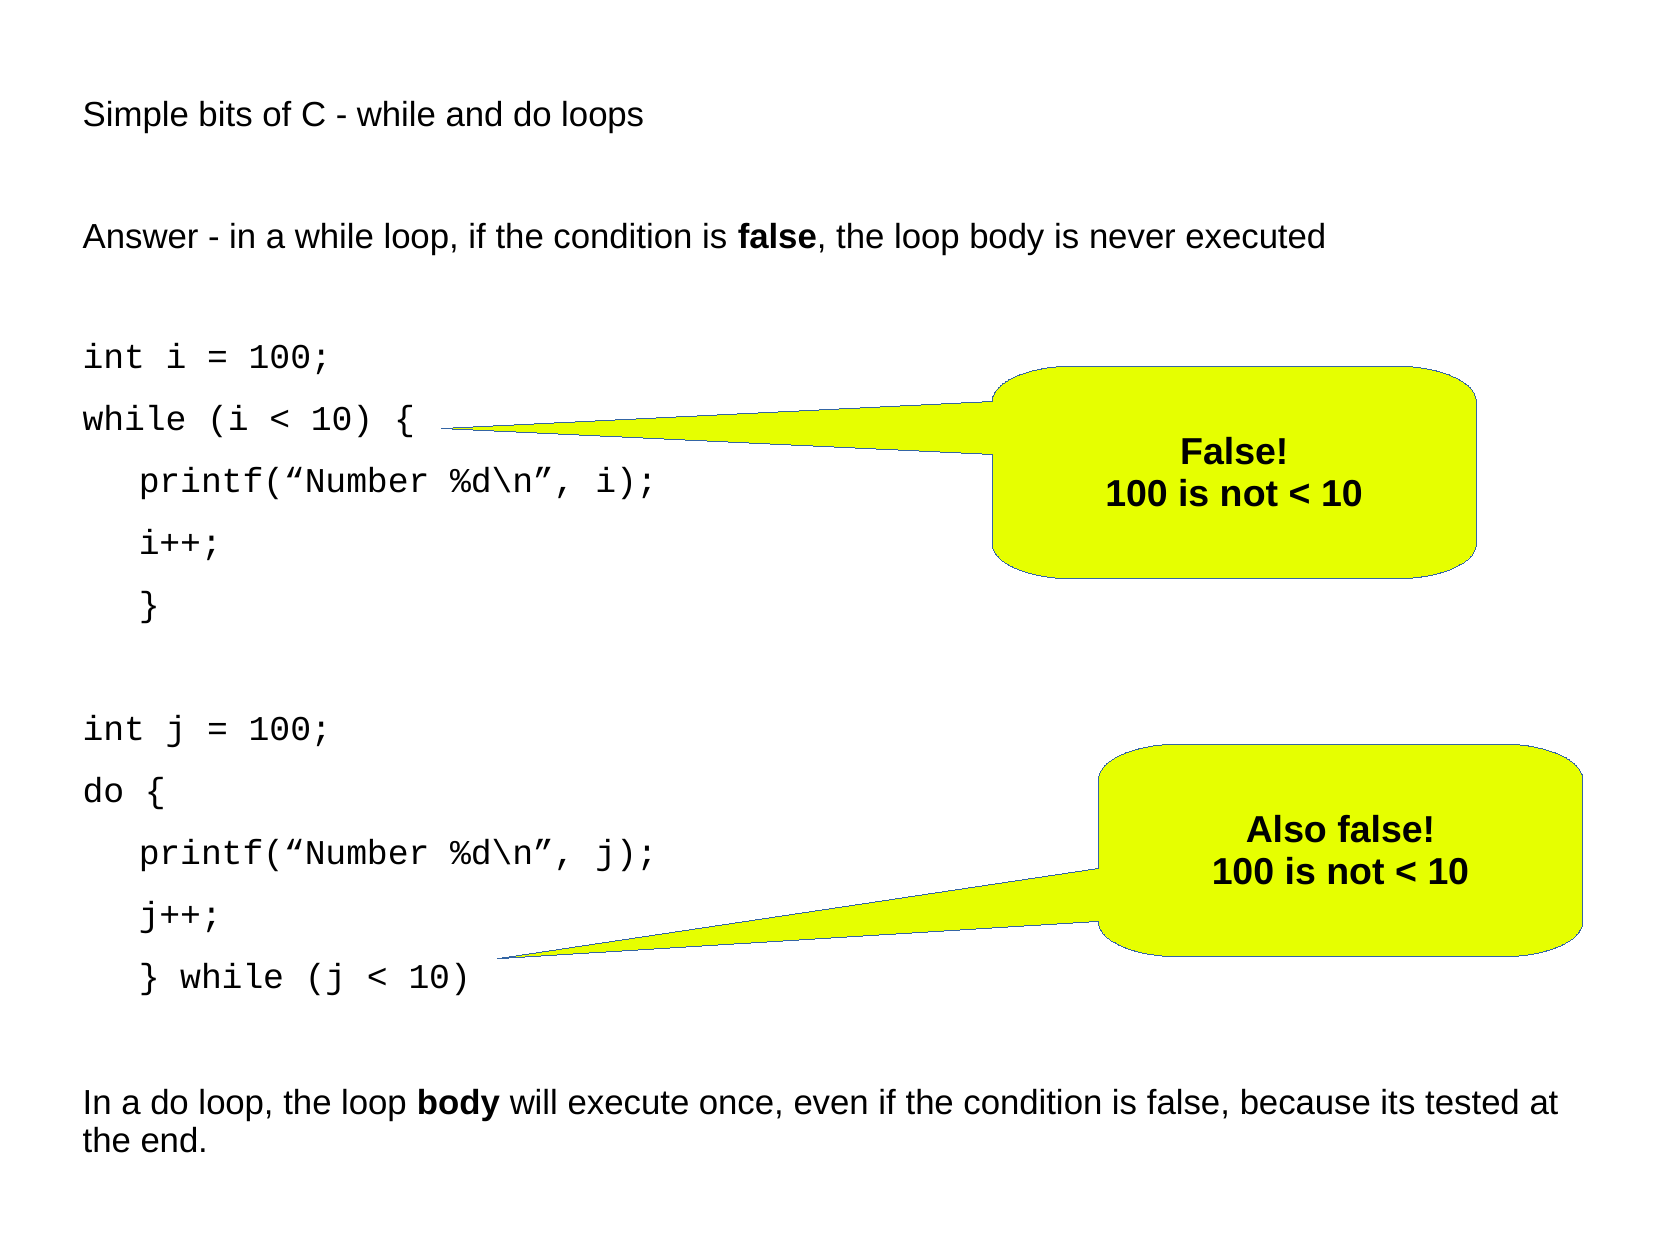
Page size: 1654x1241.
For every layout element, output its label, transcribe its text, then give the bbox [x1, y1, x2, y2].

text_box Also false! 100 is not < 10 [497, 744, 1583, 959]
list Simple bits of C - while and do loops Answer - in a while loop, if the condition is false, the loop body is never executed int i = 100; while (i < 10) { printf(“Number %d\n”, i); i++; } int j = 100; do { printf(“Number %d\n”, j); j++; } while (j < 10) In a do loop, the loop body will execute once, even if the condition is false, because its tested at the end. [82, 94, 1571, 1170]
text_box False! 100 is not < 10 [441, 366, 1477, 579]
